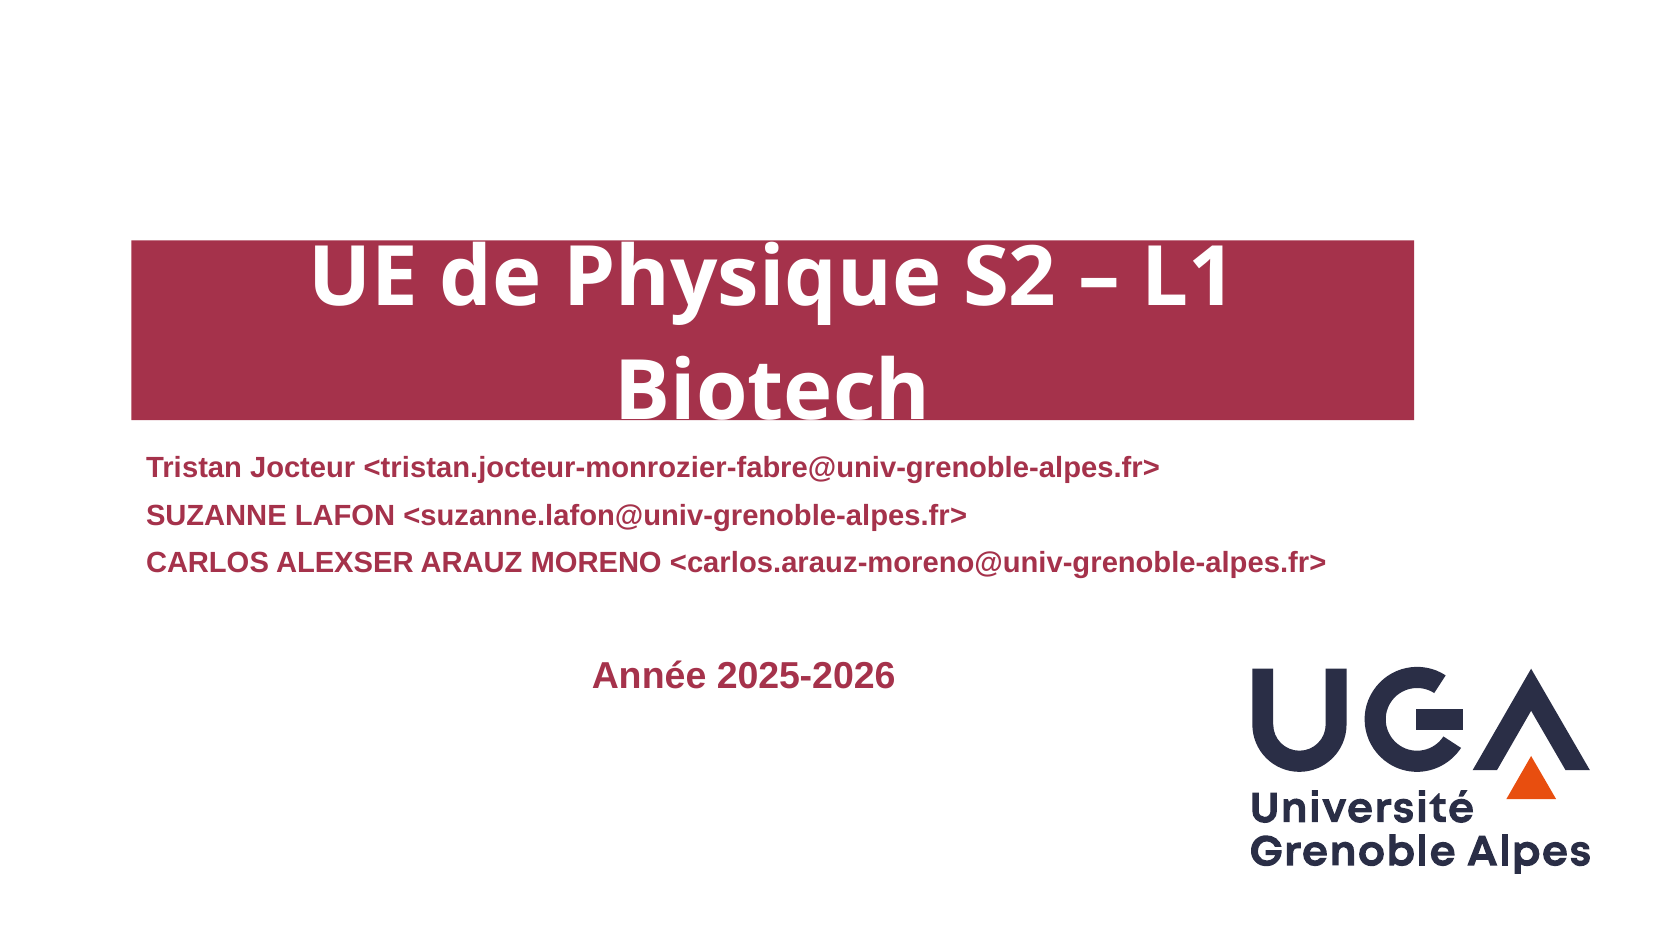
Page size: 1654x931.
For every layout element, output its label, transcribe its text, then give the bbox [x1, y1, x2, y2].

picture [1251, 666, 1590, 874]
text_box CARLOS ALEXSER ARAUZ MORENO <carlos.arauz-moreno@univ-grenoble-alpes.fr> [131, 539, 1345, 586]
text_box UE de Physique S2 – L1 Biotech [131, 240, 1415, 421]
text_box Année 2025-2026 [577, 647, 912, 705]
text_box SUZANNE LAFON <suzanne.lafon@univ-grenoble-alpes.fr> [131, 492, 1345, 539]
text_box Tristan Jocteur <tristan.jocteur-monrozier-fabre@univ-grenoble-alpes.fr> [131, 443, 1345, 492]
